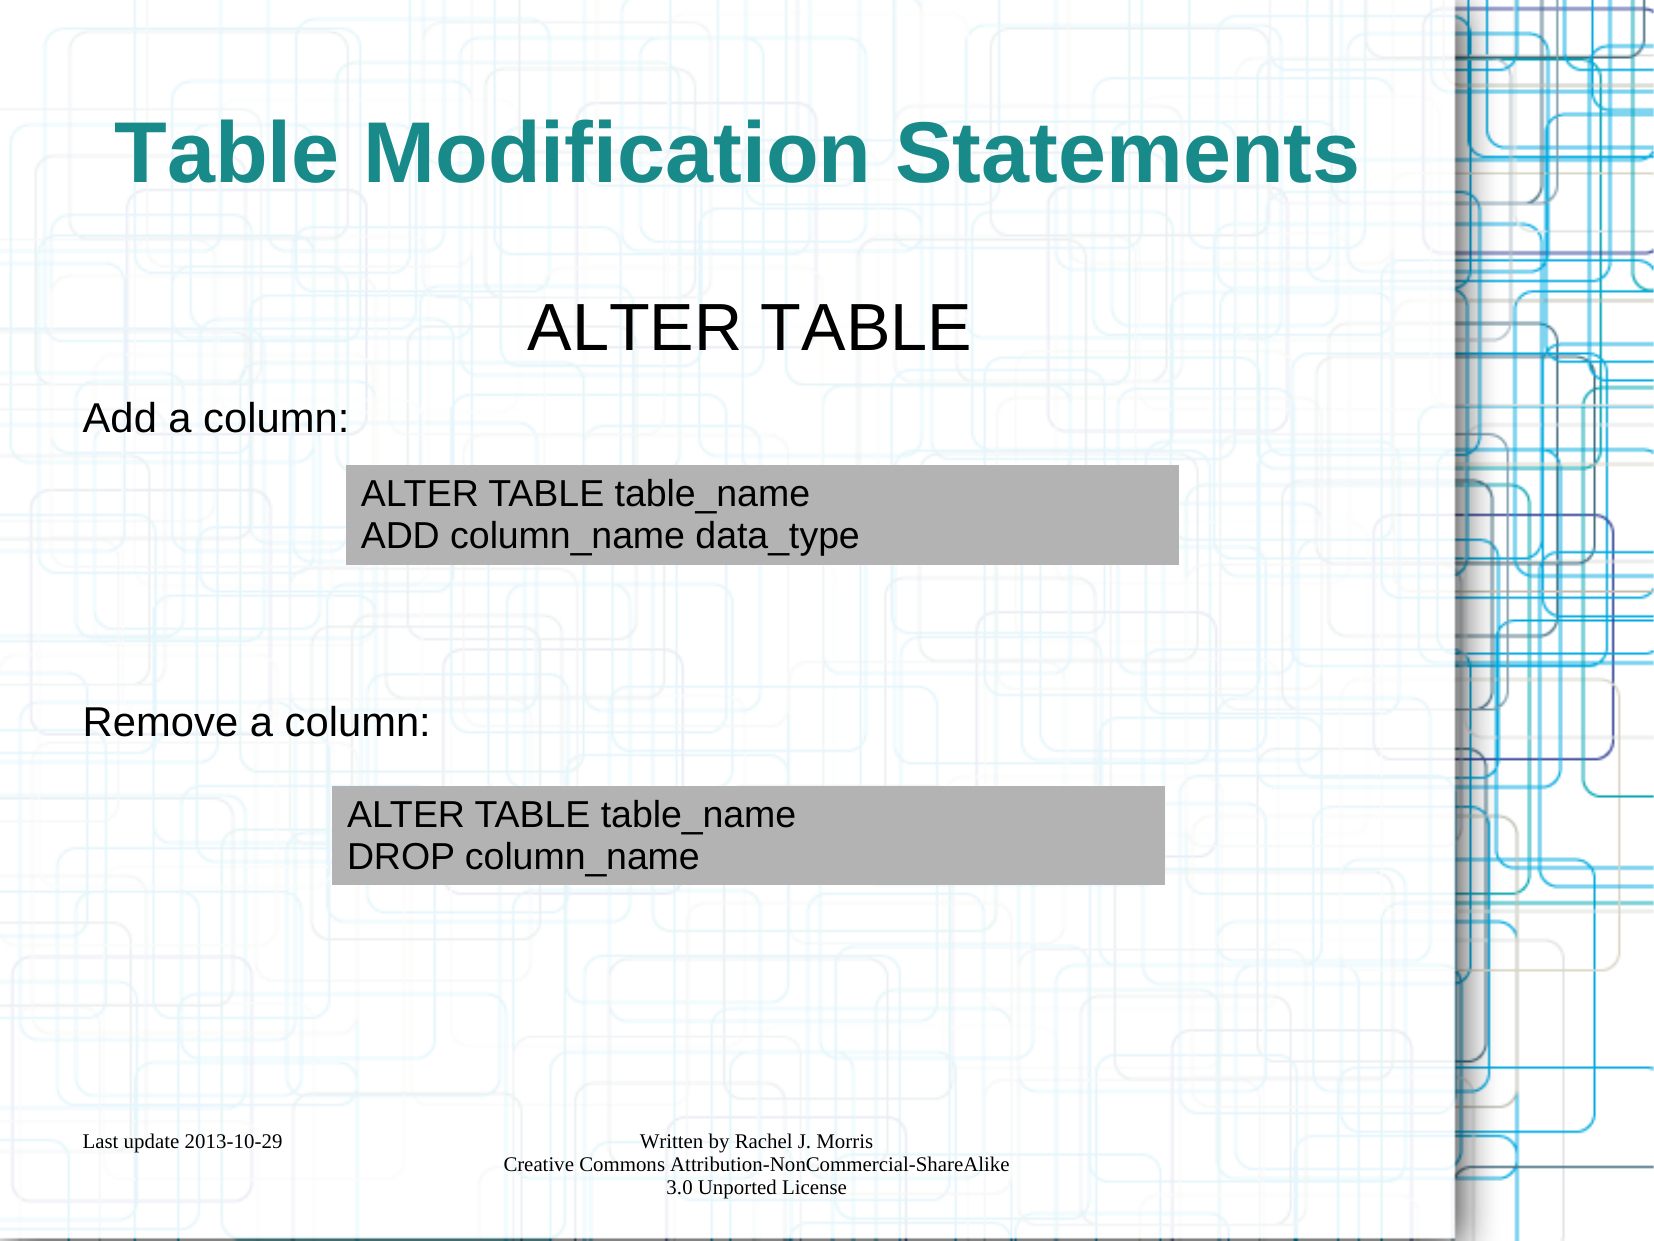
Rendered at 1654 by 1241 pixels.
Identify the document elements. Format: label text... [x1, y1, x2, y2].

table_header ALTER TABLE table_name DROP column_name [332, 786, 1165, 885]
table_header ALTER TABLE table_name ADD column_name data_type [346, 465, 1179, 565]
list ALTER TABLE Add a column: Remove a column: [82, 290, 1418, 1010]
picture [0, 0, 1654, 1241]
title Table Modification Statements [59, 49, 1418, 257]
